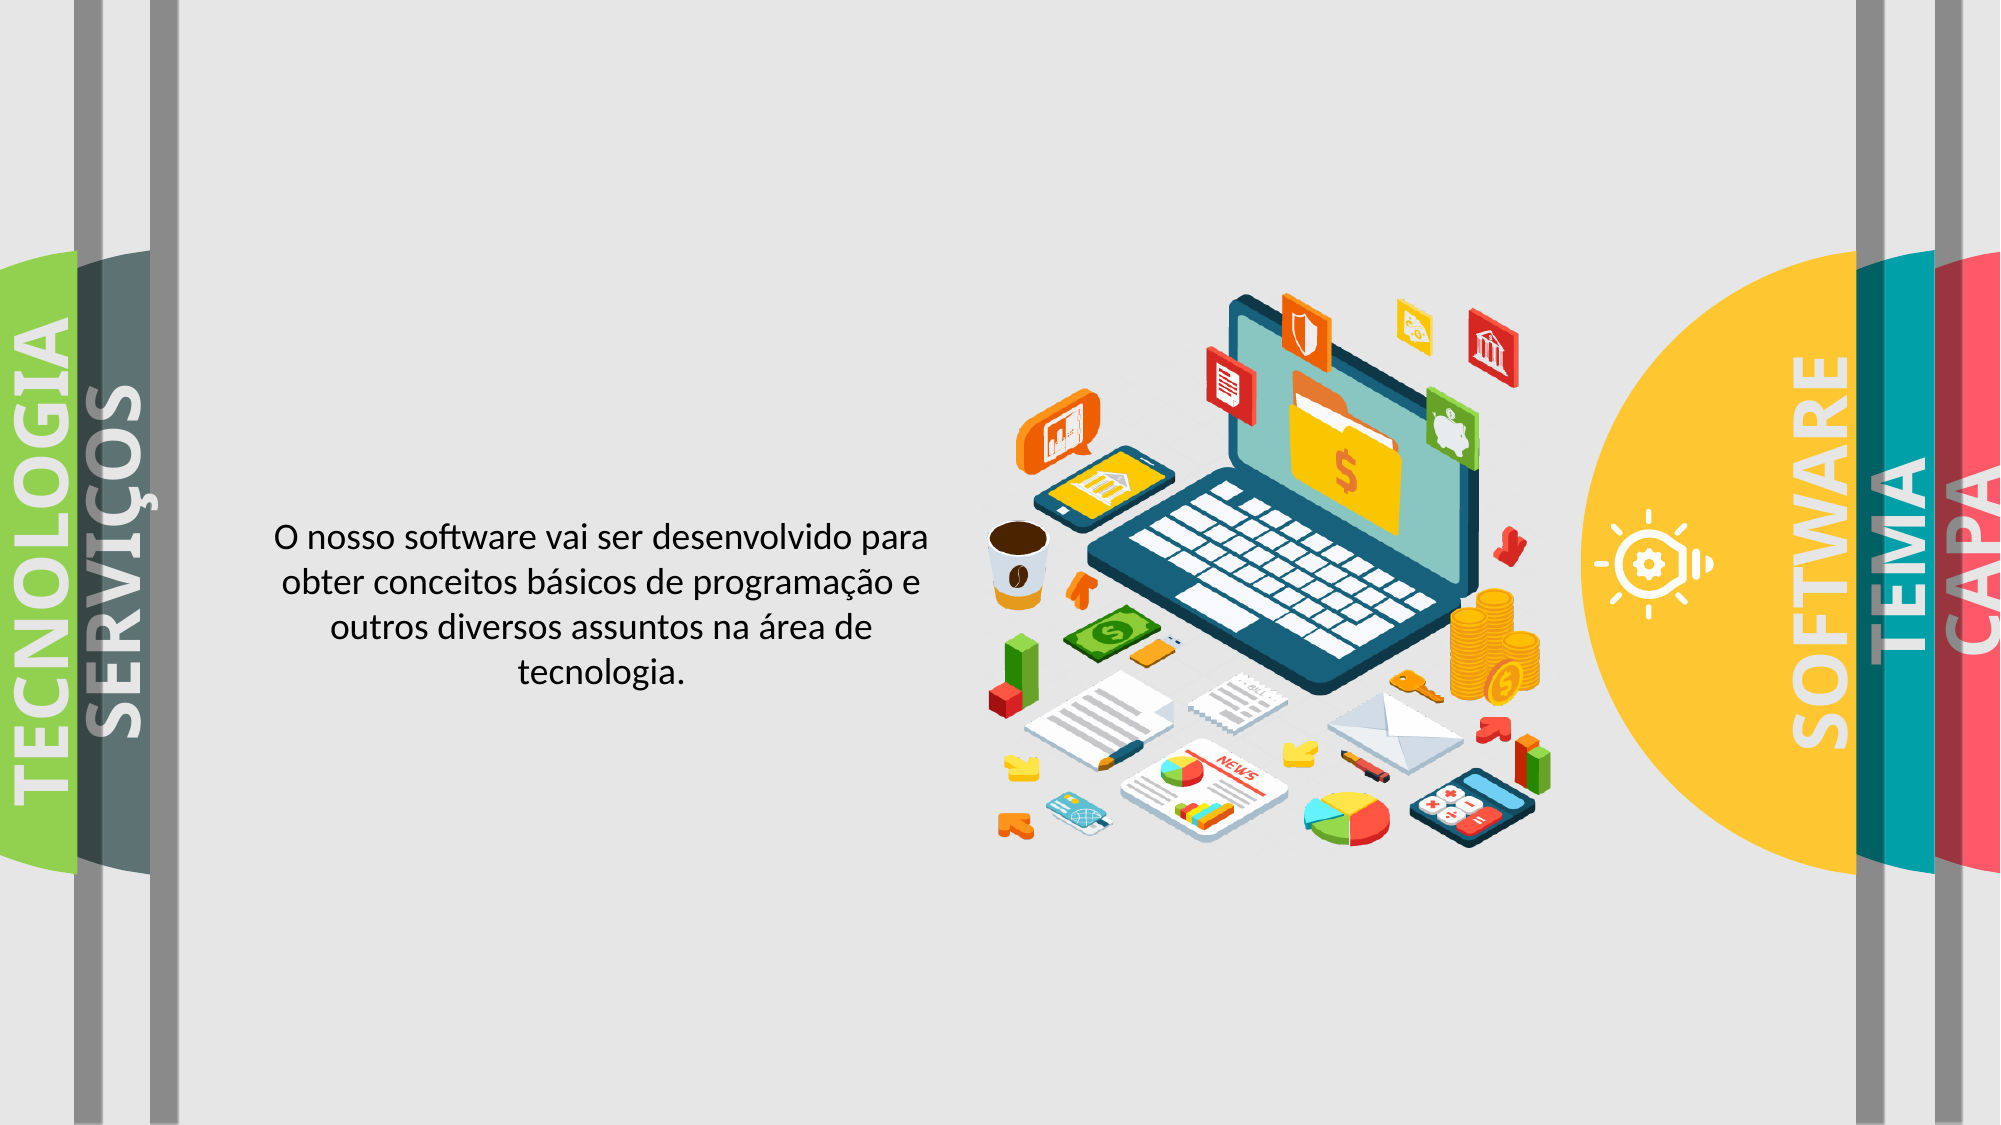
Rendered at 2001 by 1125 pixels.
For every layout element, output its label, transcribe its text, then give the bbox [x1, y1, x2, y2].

picture [973, 269, 1560, 855]
text_box TECNOLOGIA [0, 250, 92, 875]
picture [1587, 495, 1723, 631]
text_box [0, 0, 2000, 1125]
text_box SERVIÇOS [92, 250, 165, 875]
text_box TEMA [1872, 250, 1950, 875]
text_box CAPA [1950, 250, 2000, 875]
text_box O nosso software vai ser desenvolvido para obter conceitos básicos de programação e outros diversos assuntos na área de tecnologia. [248, 504, 956, 702]
text_box SOFTWARE [1765, 210, 1872, 896]
